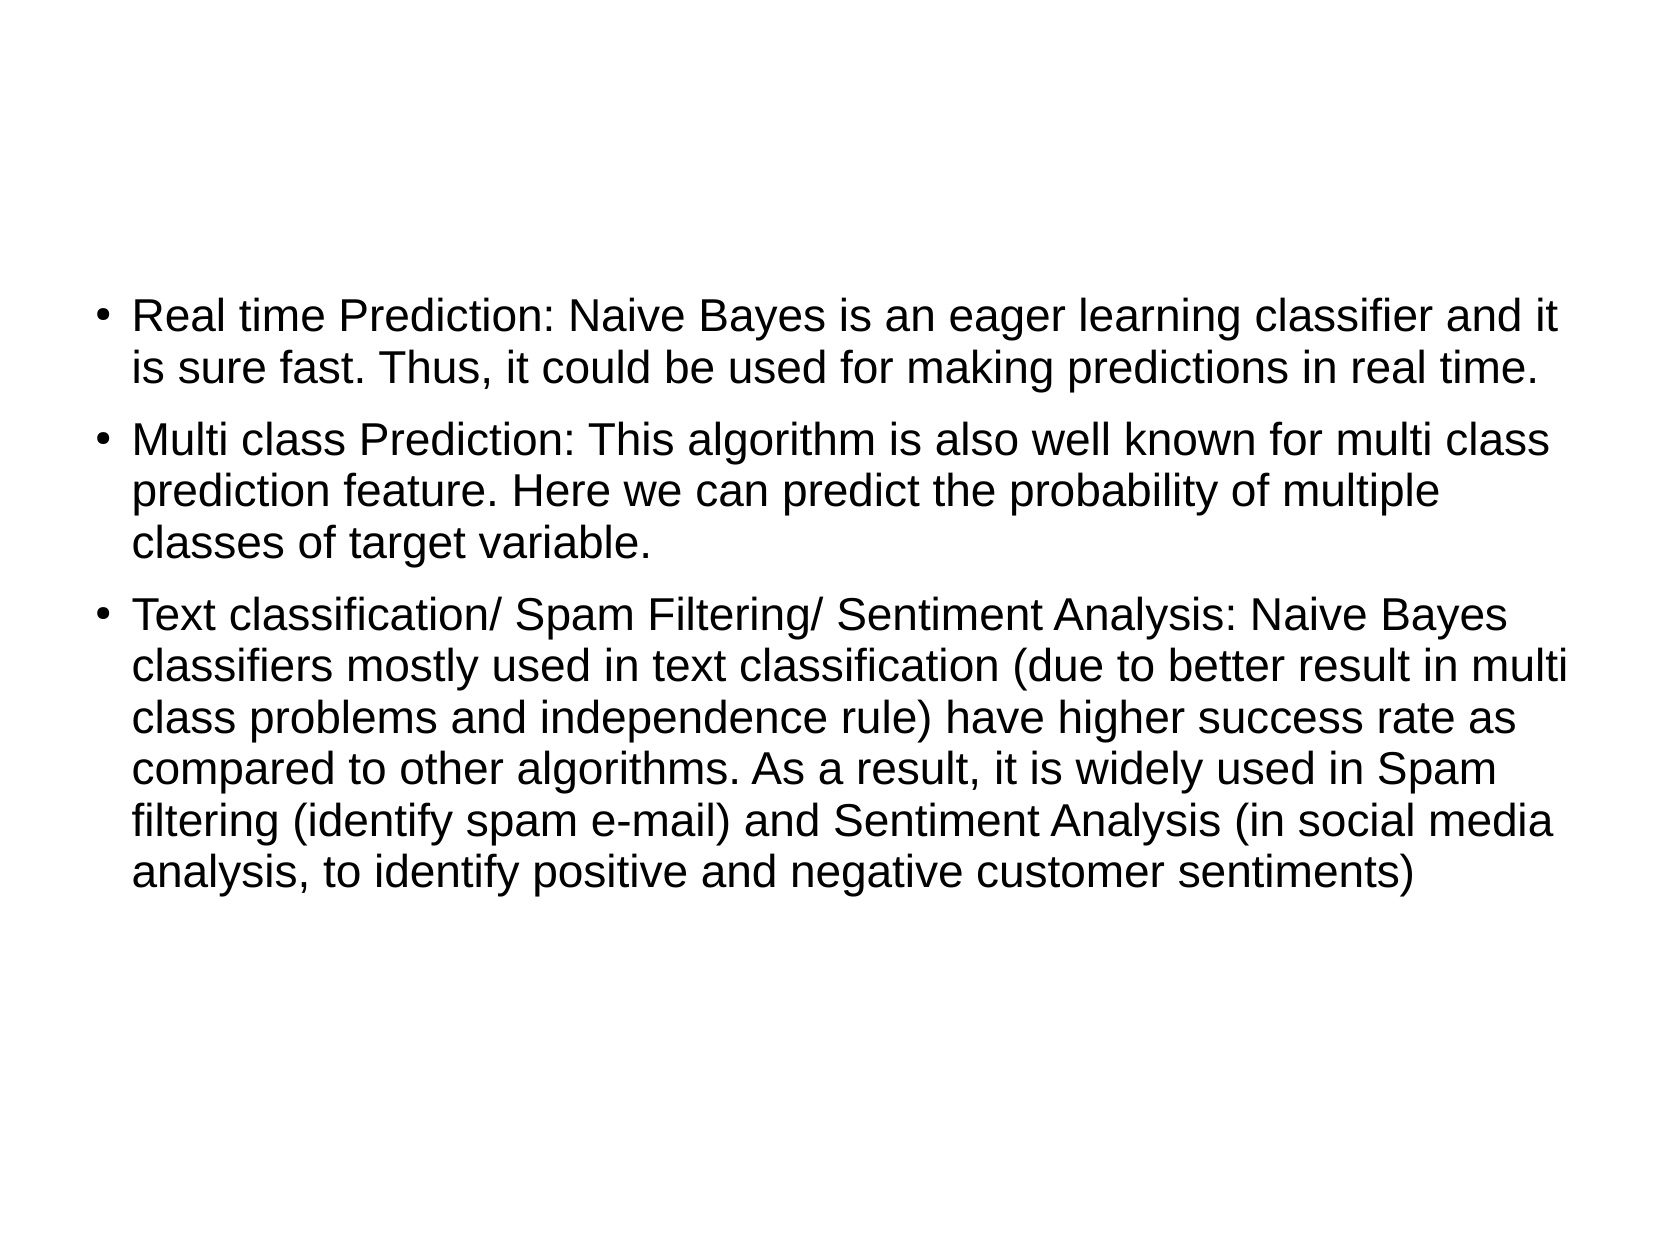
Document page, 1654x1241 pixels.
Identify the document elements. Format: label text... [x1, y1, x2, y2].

list Real time Prediction: Naive Bayes is an eager learning classifier and it is sure fast. Thus, it could be used for making predictions in real time. Multi class Prediction: This algorithm is also well known for multi class prediction feature. Here we can predict the probability of multiple classes of target variable. Text classification/ Spam Filtering/ Sentiment Analysis: Naive Bayes classifiers mostly used in text classification (due to better result in multi class problems and independence rule) have higher success rate as compared to other algorithms. As a result, it is widely used in Spam filtering (identify spam e-mail) and Sentiment Analysis (in social media analysis, to identify positive and negative customer sentiments) [82, 290, 1571, 1010]
